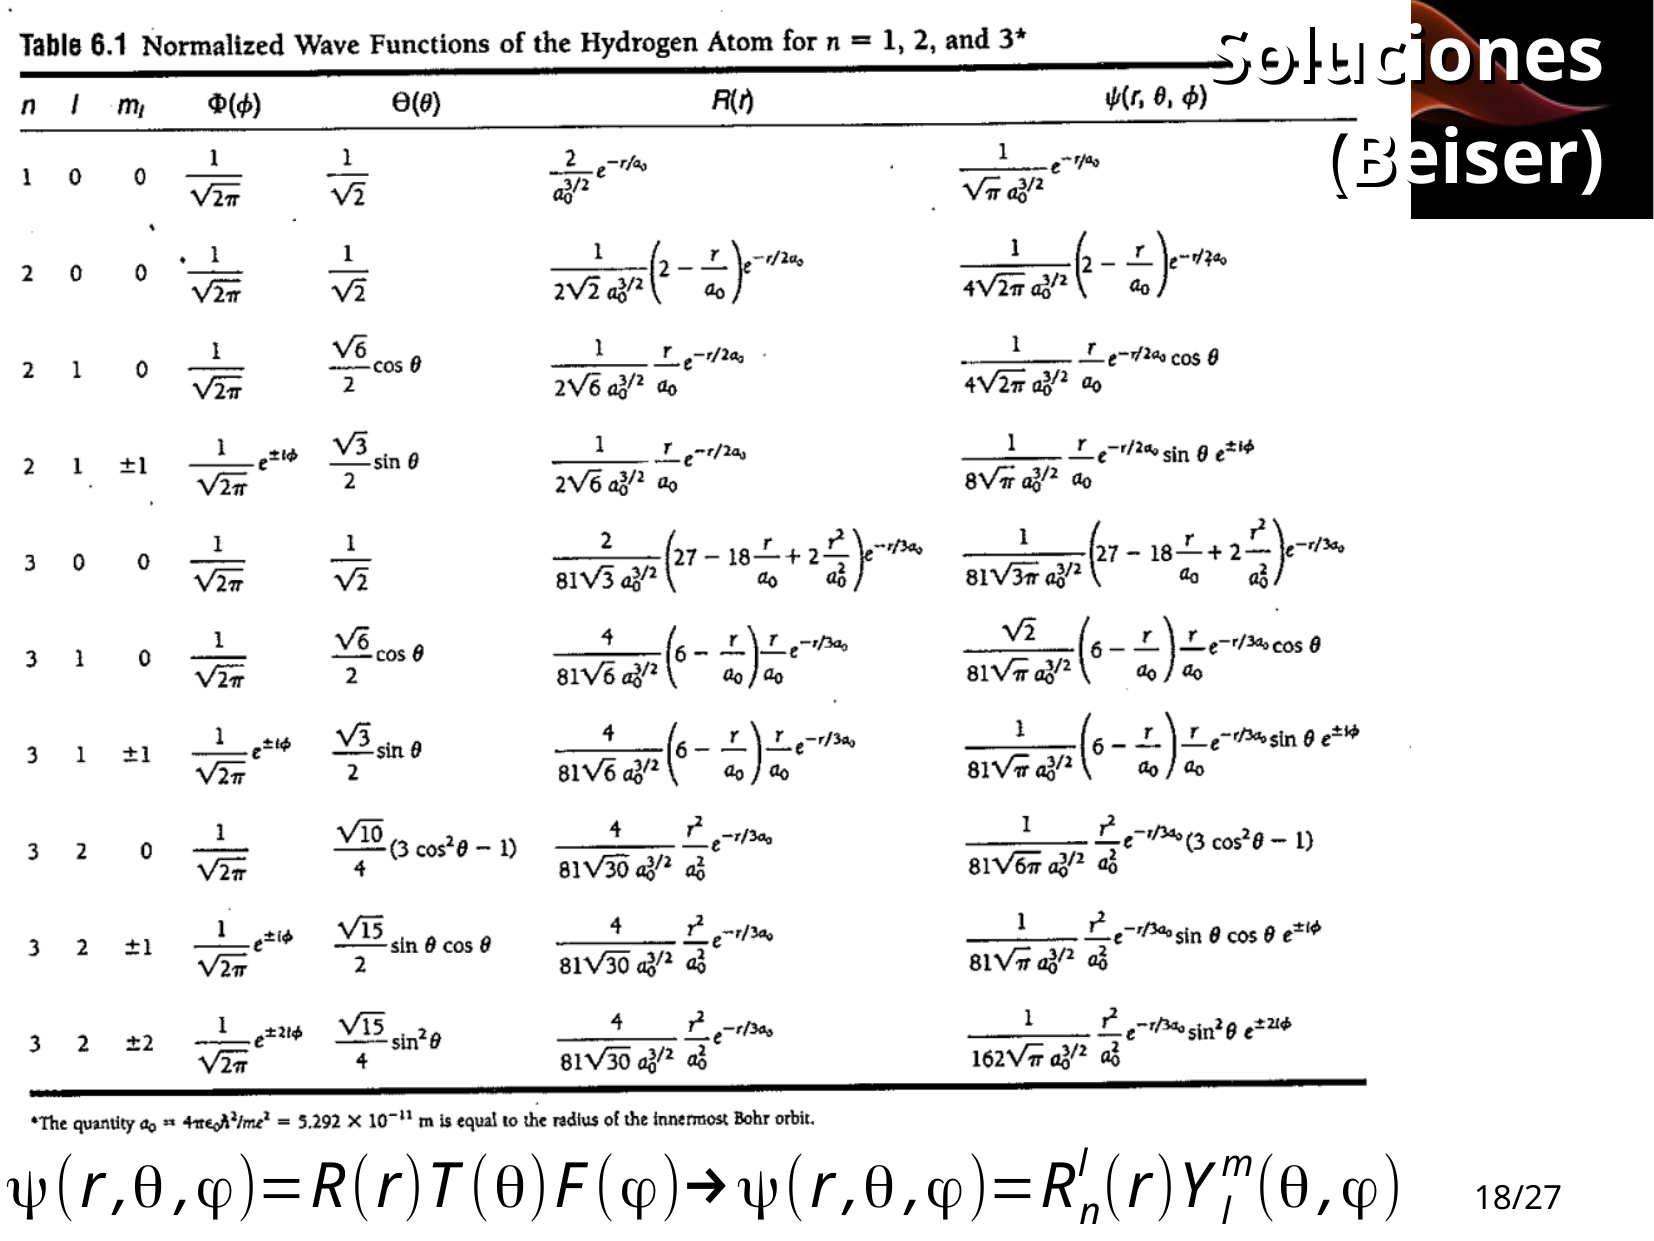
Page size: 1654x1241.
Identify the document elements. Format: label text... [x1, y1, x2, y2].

title Soluciones (Beiser) [45, 11, 1606, 195]
picture [0, 0, 1654, 1156]
chart [0, 1140, 1410, 1235]
